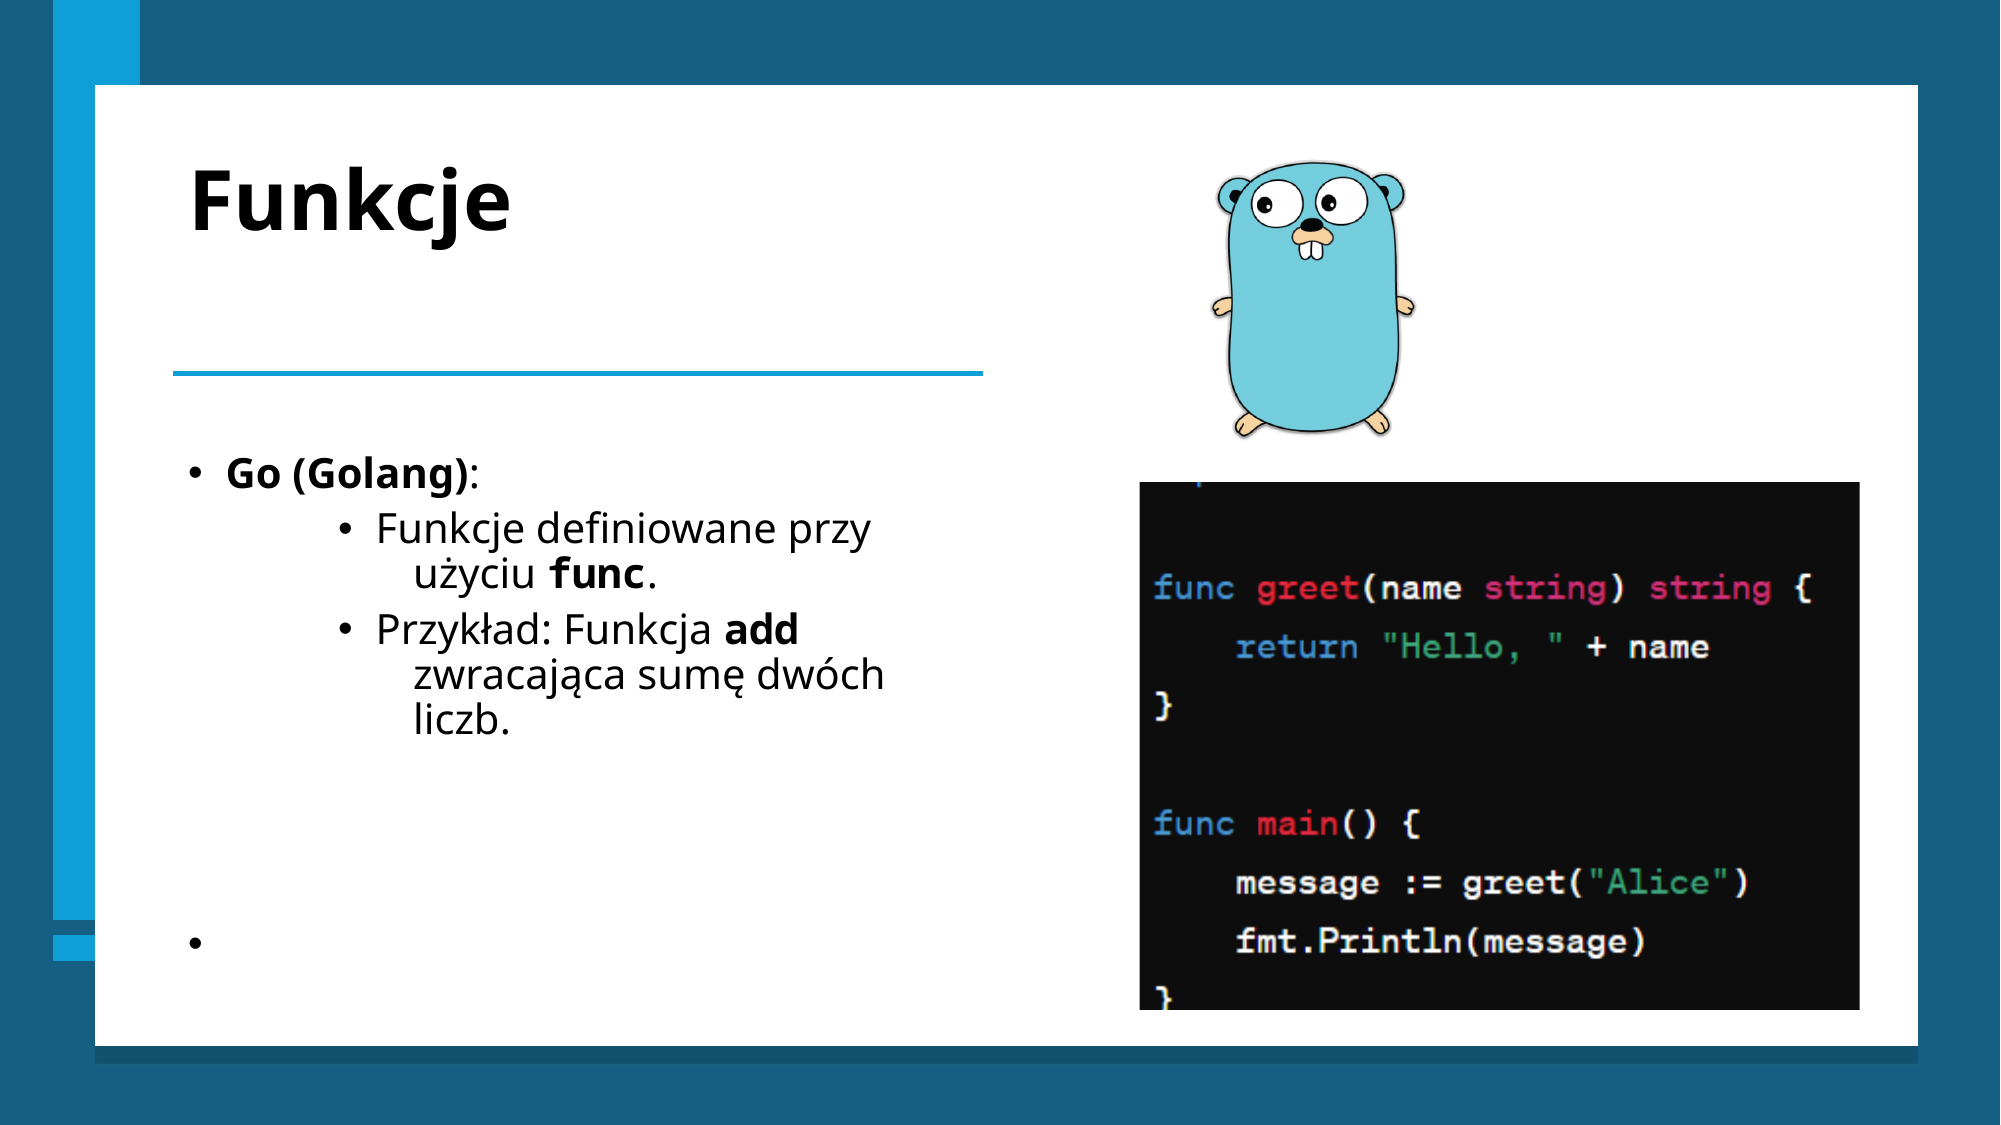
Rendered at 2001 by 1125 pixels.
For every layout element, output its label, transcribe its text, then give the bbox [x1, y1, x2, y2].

text_box [0, 0, 2000, 1125]
list Go (Golang): Funkcje definiowane przy użyciu func. Przykład: Funkcja add zwracająca sumę dwóch liczb. [173, 411, 1001, 1008]
picture [1139, 127, 1487, 456]
picture [1139, 482, 1860, 1010]
title Funkcje [173, 151, 1001, 344]
